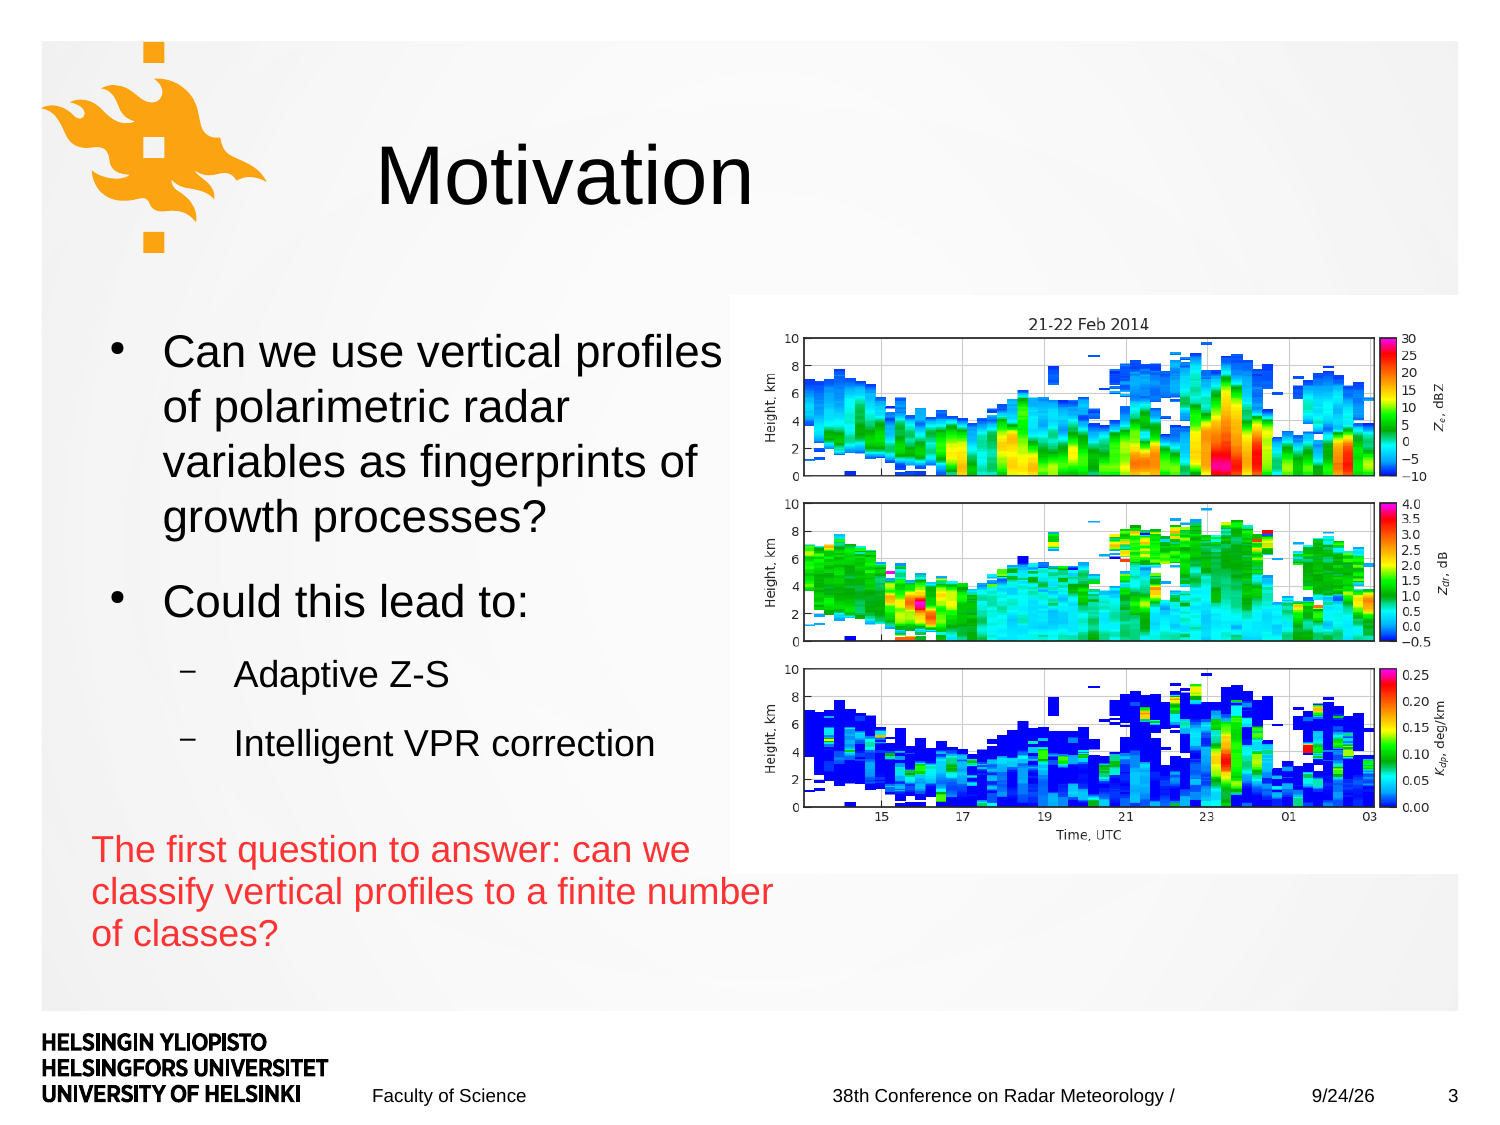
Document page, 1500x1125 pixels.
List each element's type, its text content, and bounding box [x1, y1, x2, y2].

picture [144, 137, 164, 158]
title Motivation [360, 113, 1447, 314]
text_box The first question to answer: can we classify vertical profiles to a finite number of classes? [76, 820, 804, 962]
picture [41, 41, 1466, 1011]
list Can we use vertical profiles of polarimetric radar variables as fingerprints of growth processes? Could this lead to: Adaptive Z-S Intelligent VPR correction [76, 314, 730, 820]
